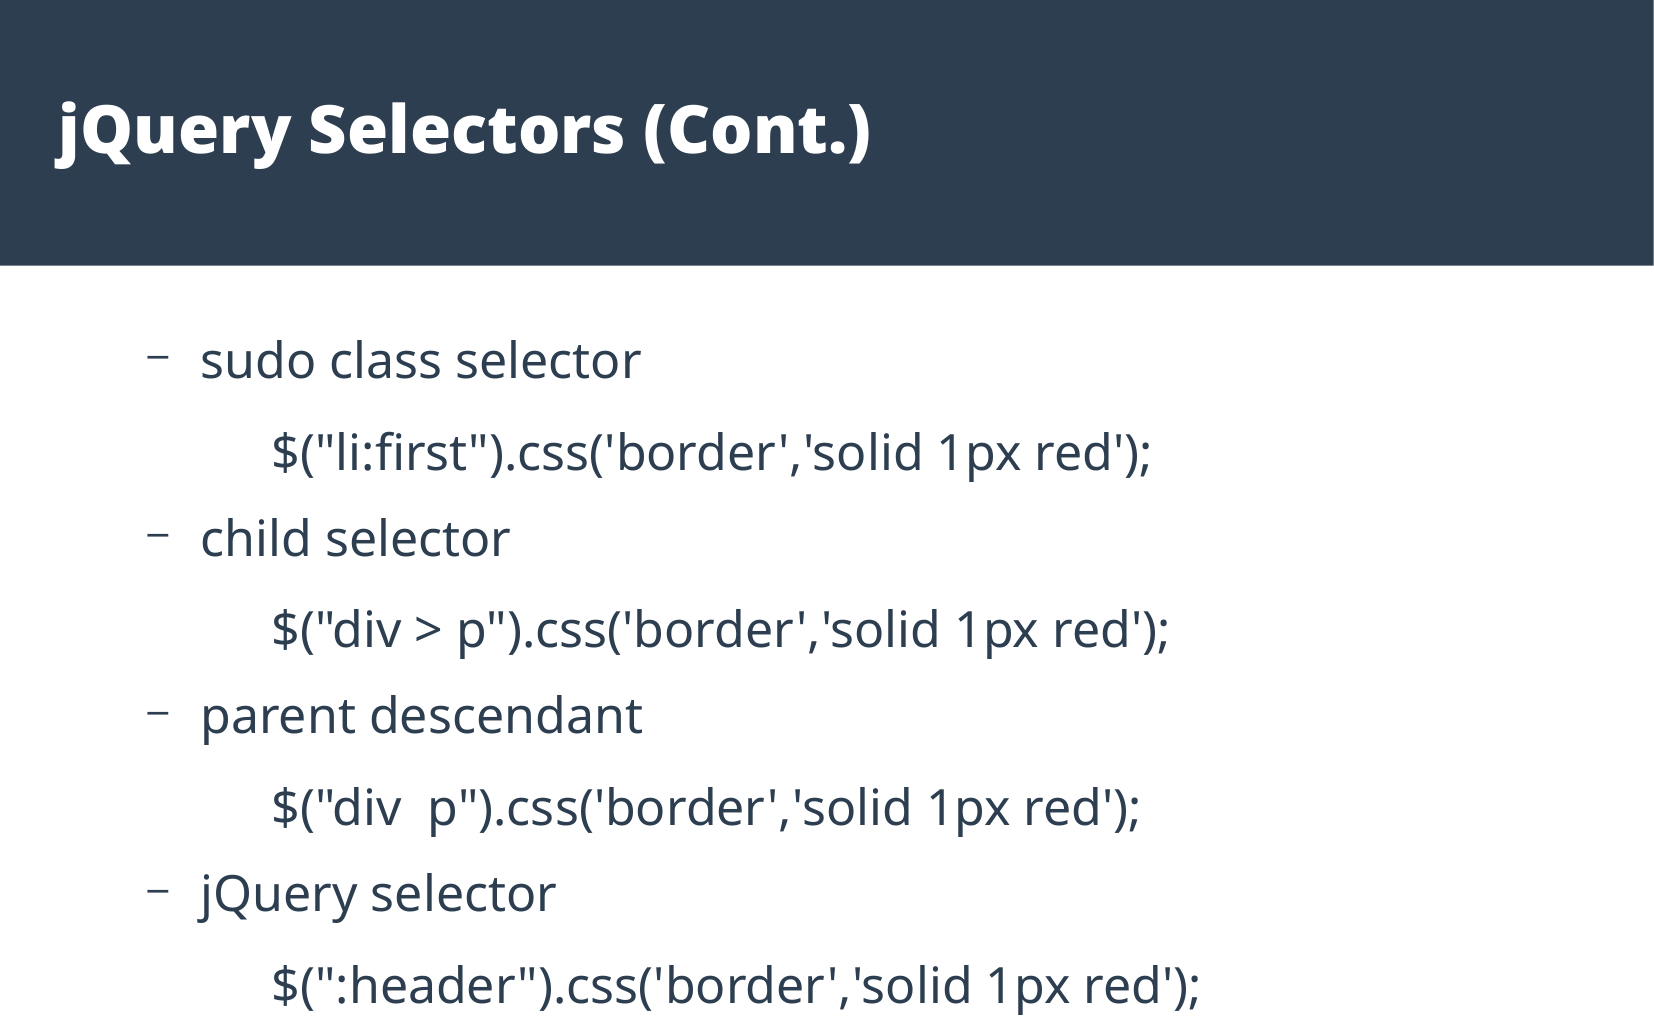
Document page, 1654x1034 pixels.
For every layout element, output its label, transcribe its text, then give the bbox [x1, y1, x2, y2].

list sudo class selector $("li:first").css('border','solid 1px red'); child selector $("div > p").css('border','solid 1px red'); parent descendant $("div p").css('border','solid 1px red'); jQuery selector $(":header").css('border','solid 1px red'); [58, 324, 1595, 1034]
title jQuery Selectors (Cont.) [58, 49, 1595, 207]
